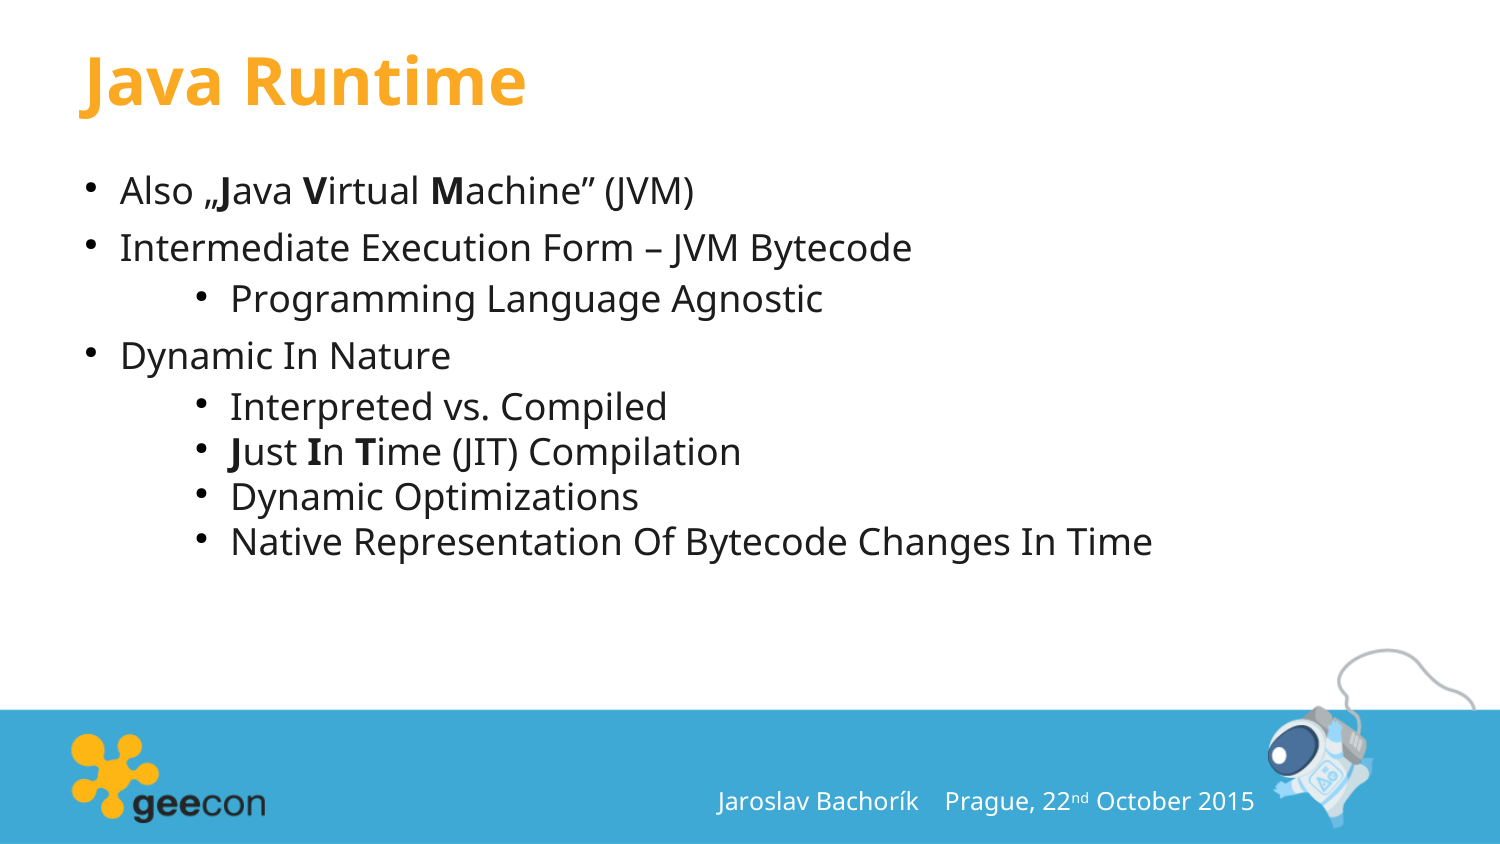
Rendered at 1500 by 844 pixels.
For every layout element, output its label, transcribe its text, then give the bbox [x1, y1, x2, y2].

list Also „Java Virtual Machine” (JVM) Intermediate Execution Form – JVM Bytecode Programming Language Agnostic Dynamic In Nature Interpreted vs. Compiled Just In Time (JIT) Compilation Dynamic Optimizations Native Representation Of Bytecode Changes In Time [75, 161, 1426, 623]
text_box Jaroslav Bachorík Prague, 22nd October 2015 [442, 778, 1270, 824]
title Java Runtime [75, 33, 1426, 161]
picture [0, 0, 1500, 844]
